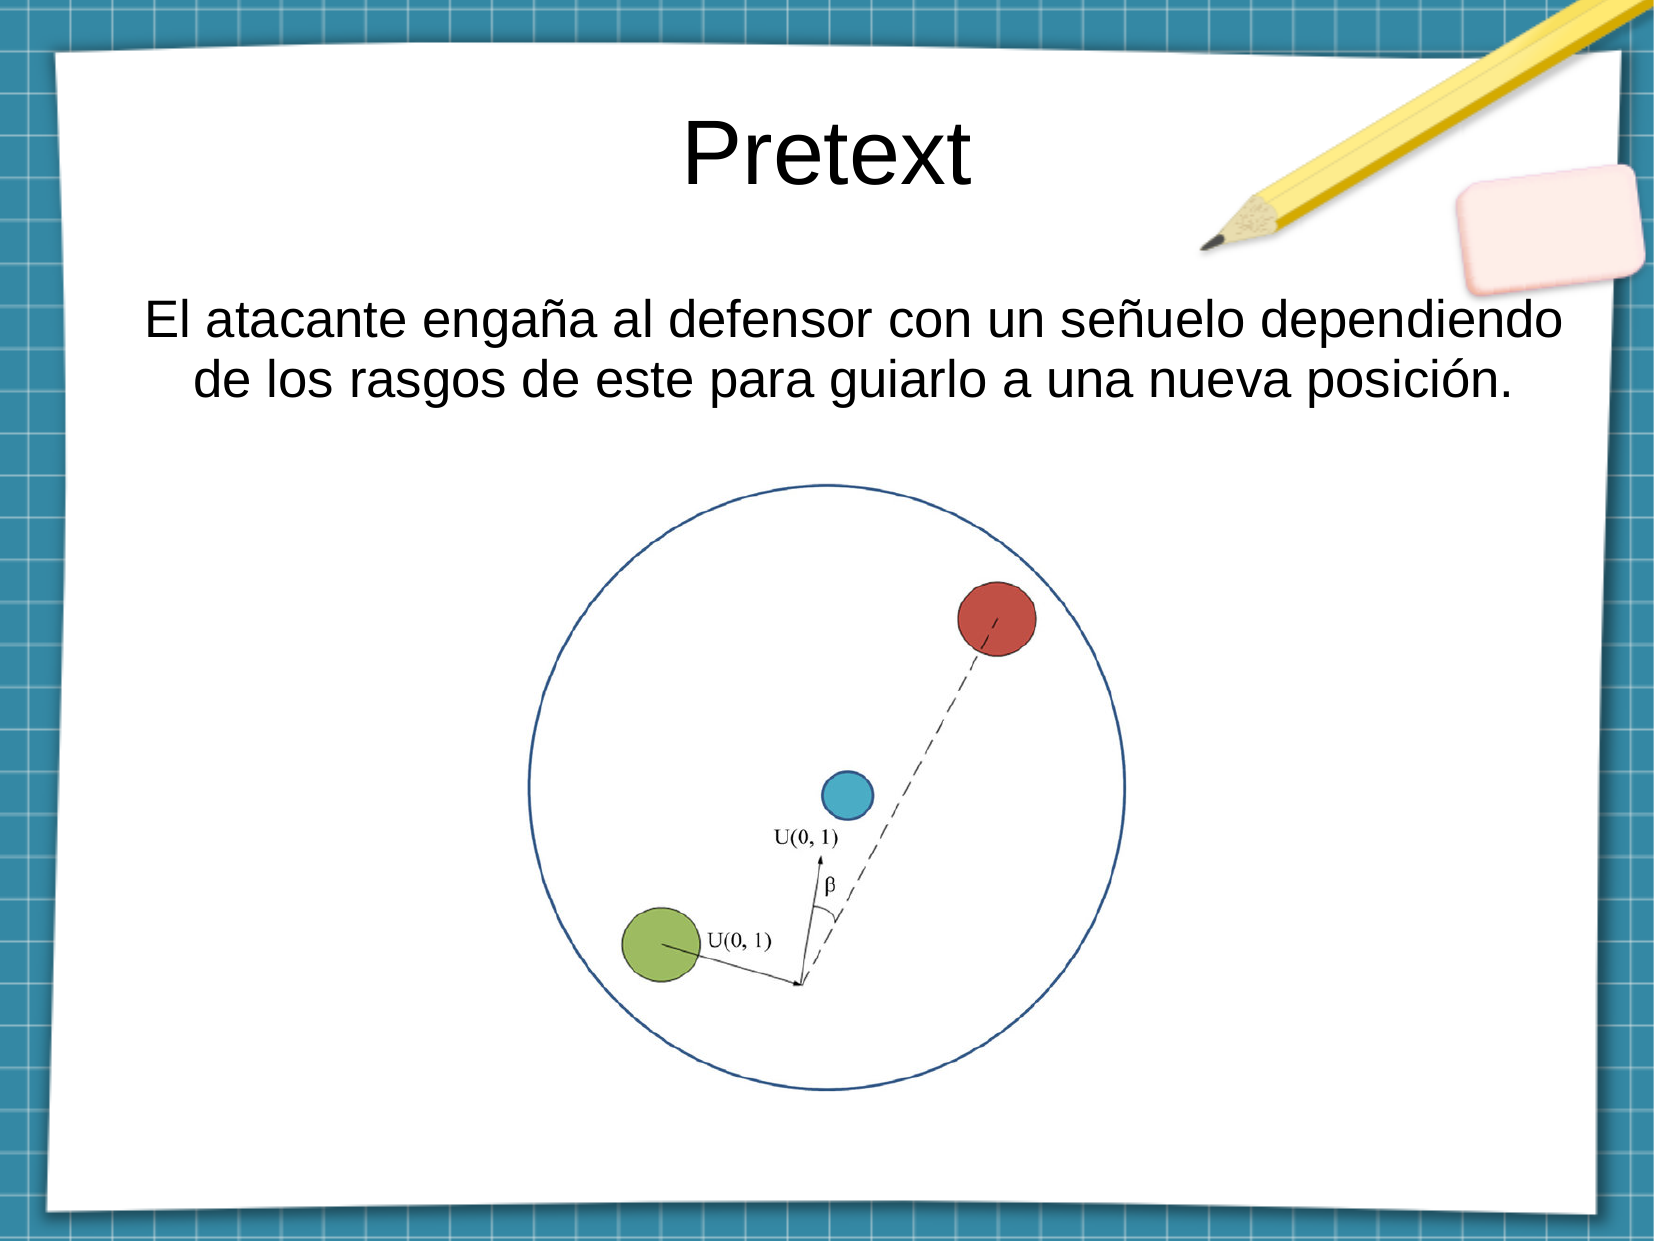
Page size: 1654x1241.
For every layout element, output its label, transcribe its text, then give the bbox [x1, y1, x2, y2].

picture [0, 0, 1654, 1241]
title Pretext [82, 49, 1571, 257]
list El atacante engaña al defensor con un señuelo dependiendo de los rasgos de este para guiarlo a una nueva posición. [82, 290, 1571, 451]
